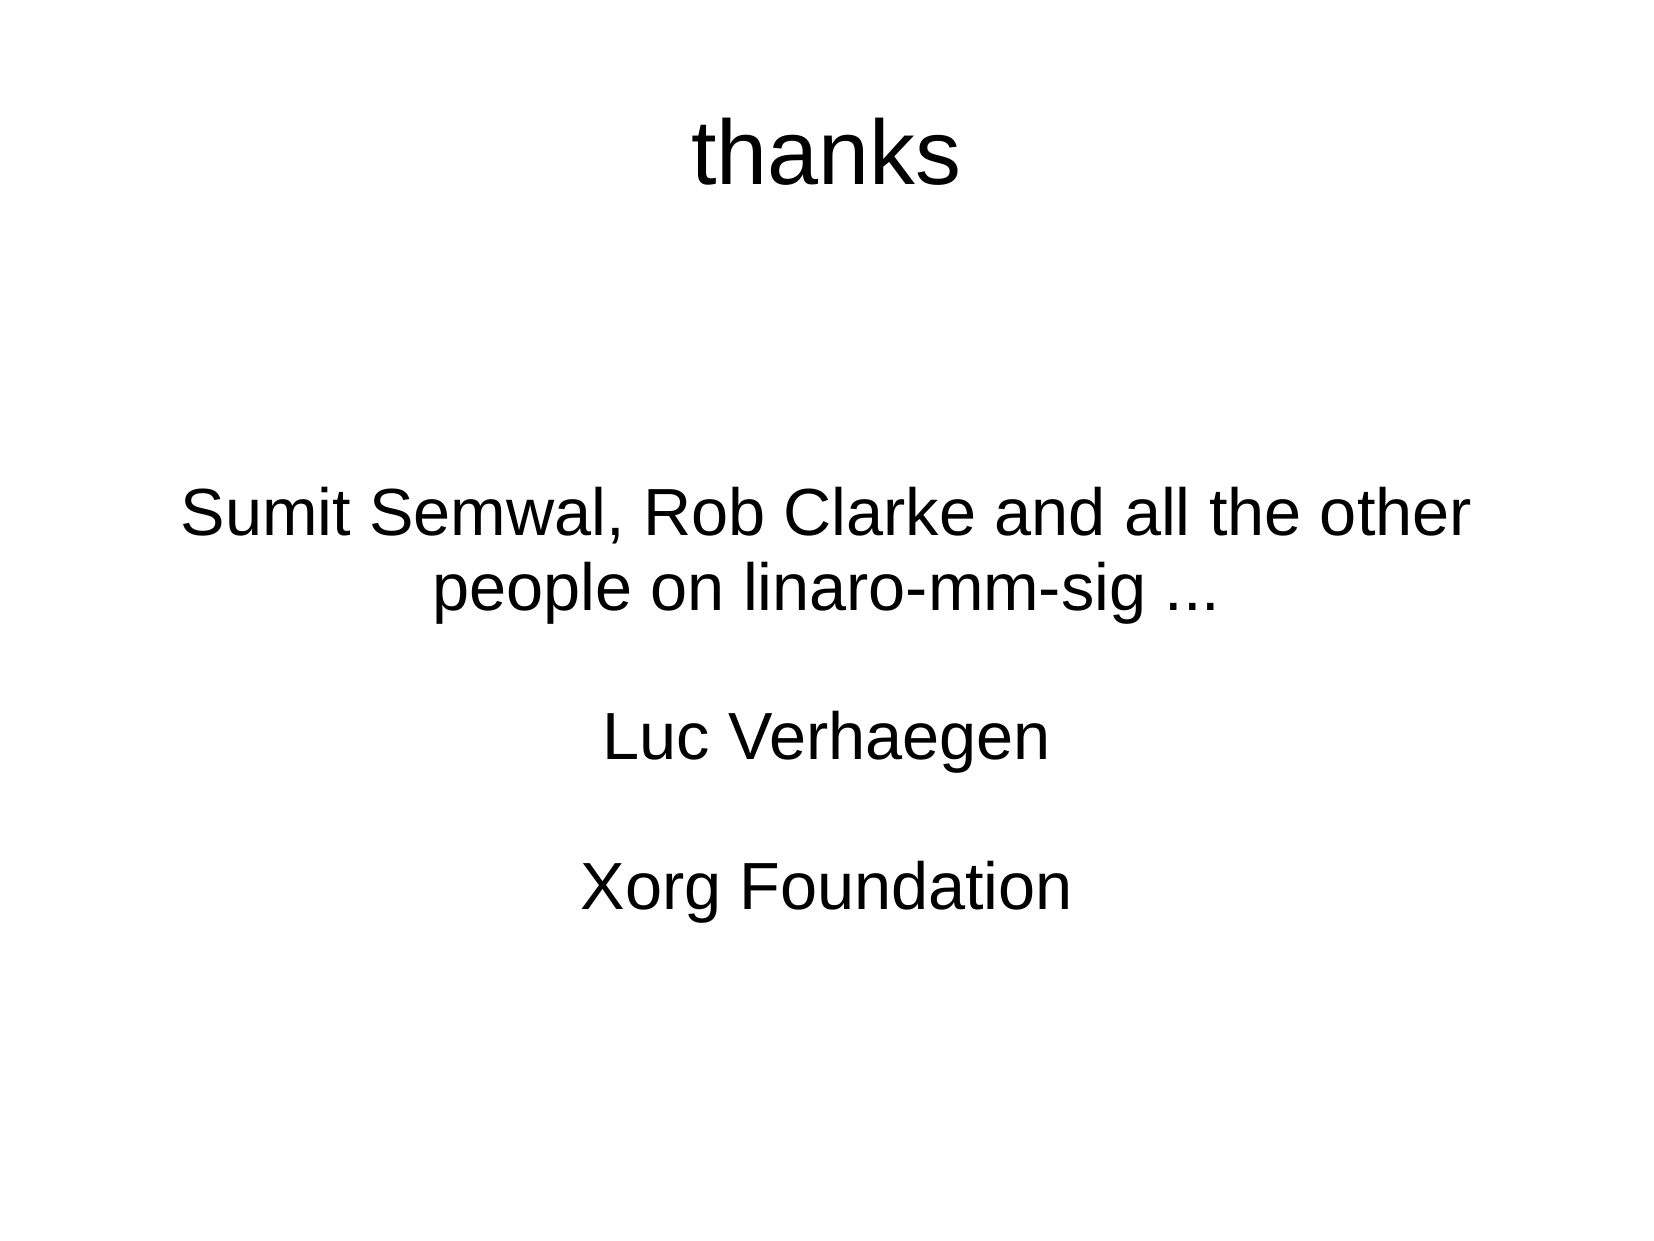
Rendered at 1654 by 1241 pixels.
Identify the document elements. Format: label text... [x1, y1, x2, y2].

title thanks [82, 49, 1571, 257]
subtitle Sumit Semwal, Rob Clarke and all the other people on linaro-mm-sig ... Luc Verhaegen Xorg Foundation [82, 290, 1571, 1109]
